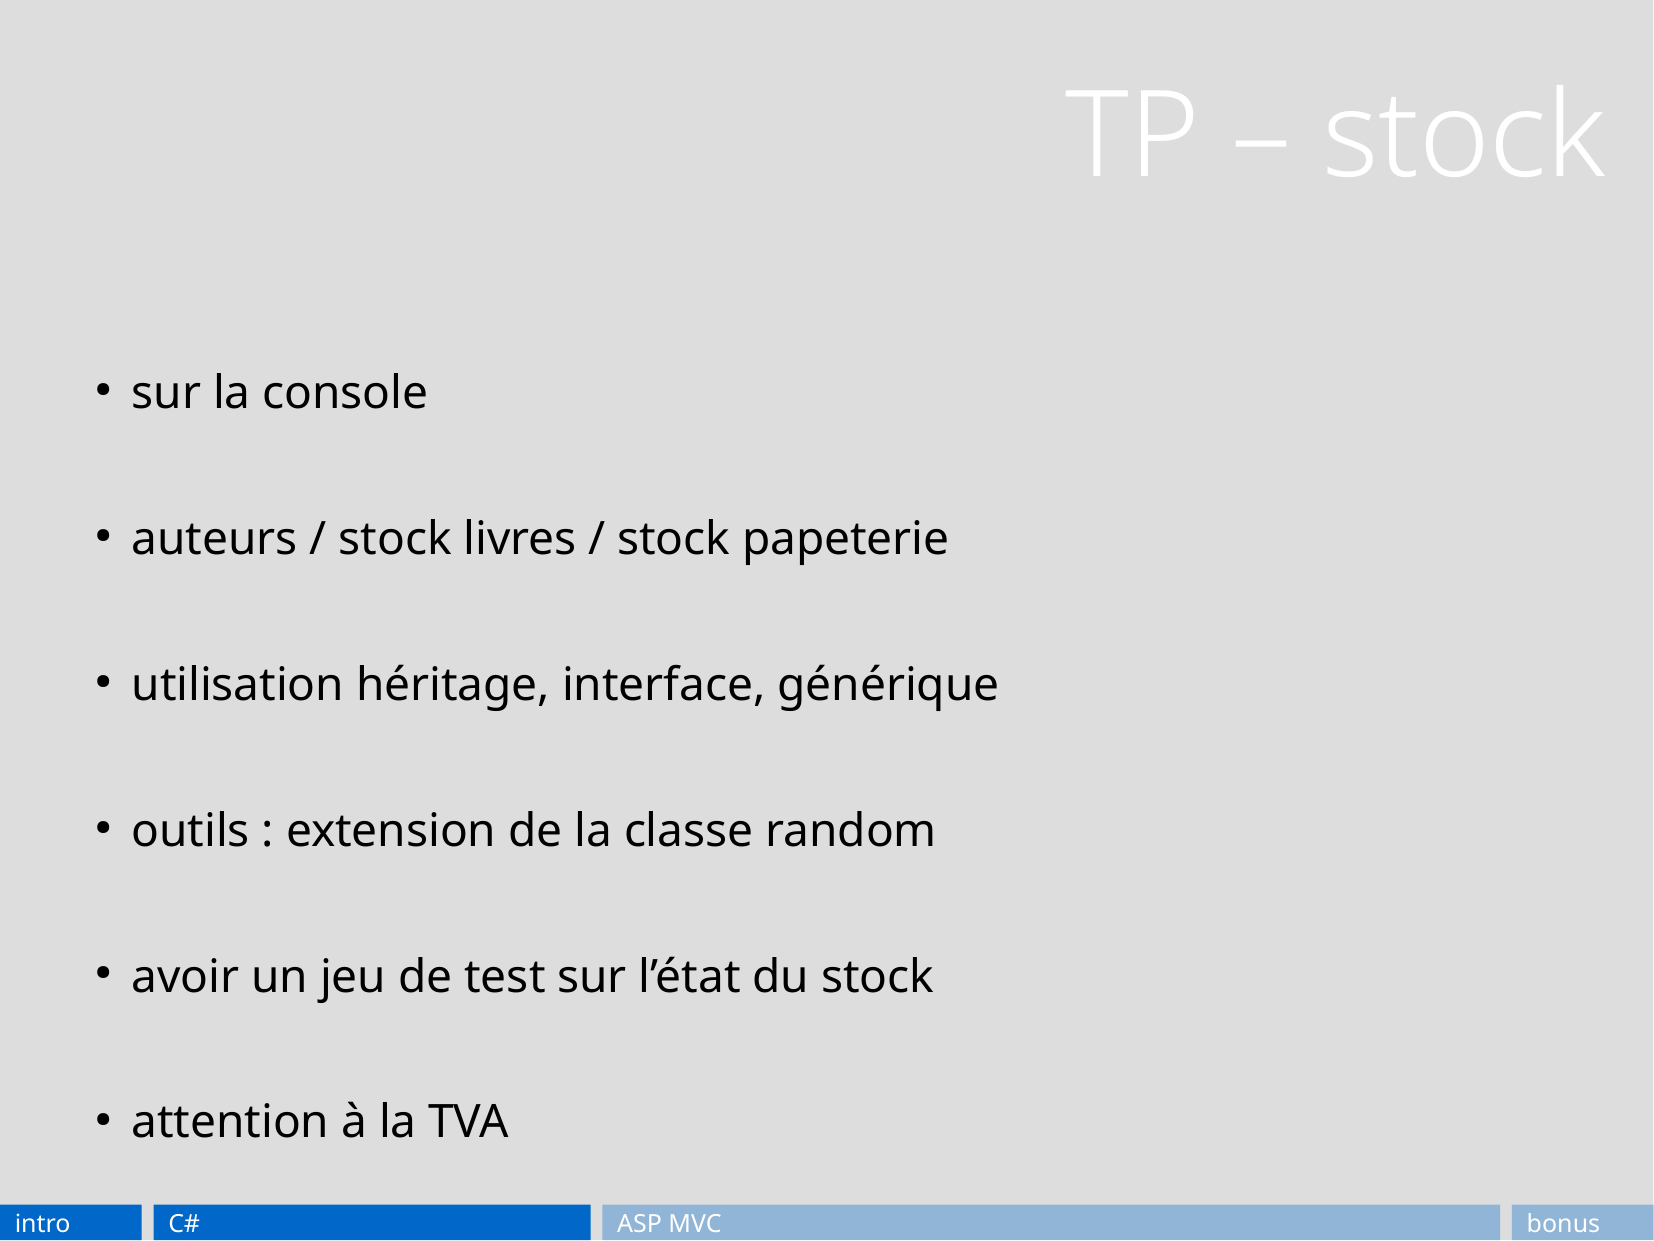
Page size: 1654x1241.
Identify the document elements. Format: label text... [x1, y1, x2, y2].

text_box bonus [1511, 1204, 1654, 1241]
title TP – stock [47, 47, 1607, 213]
list sur la console auteurs / stock livres / stock papeterie utilisation héritage, interface, générique outils : extension de la classe random avoir un jeu de test sur l’état du stock attention à la TVA [82, 290, 1571, 1158]
text_box C# [153, 1204, 591, 1241]
text_box intro [0, 1204, 142, 1241]
text_box ASP MVC [602, 1204, 1501, 1241]
